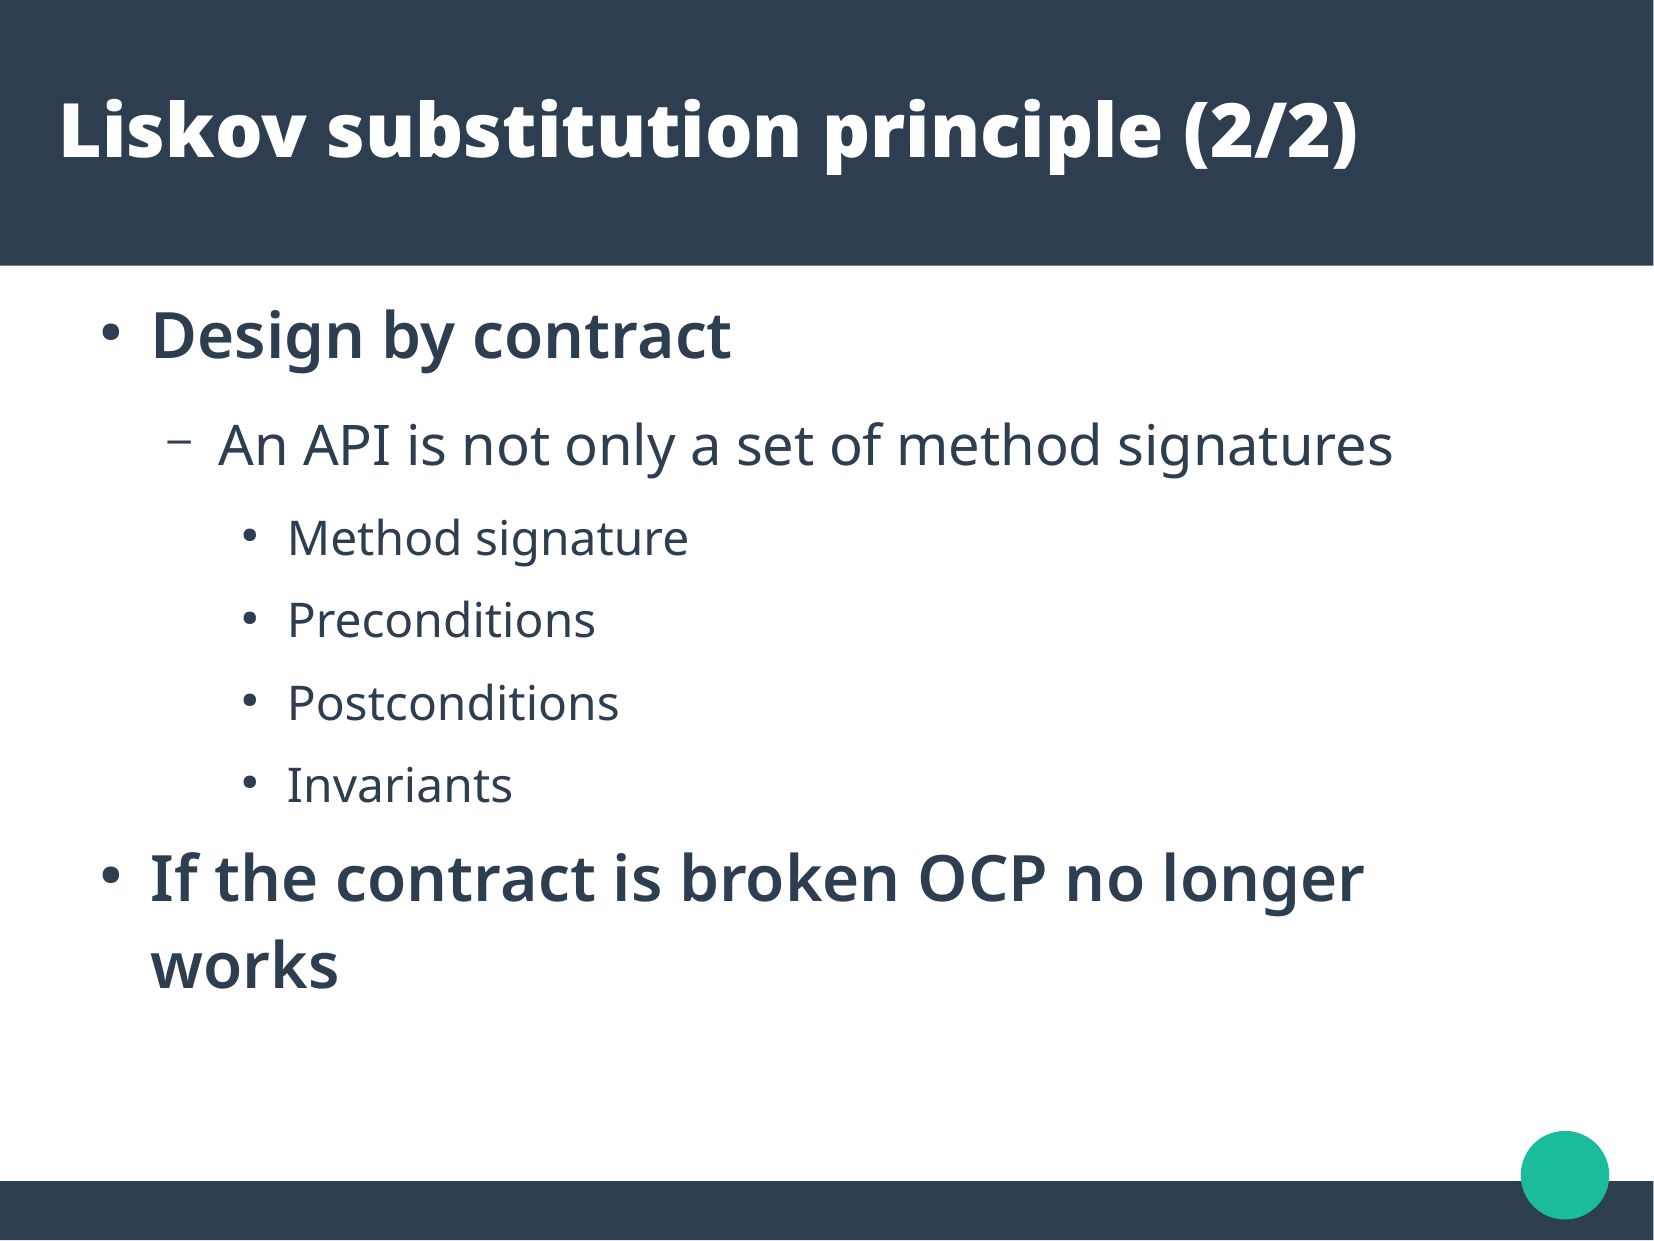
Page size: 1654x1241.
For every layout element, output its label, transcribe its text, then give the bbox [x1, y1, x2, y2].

title Liskov substitution principle (2/2) [59, 49, 1595, 207]
list Design by contract An API is not only a set of method signatures Method signature Preconditions Postconditions Invariants If the contract is broken OCP no longer works [82, 290, 1571, 1010]
